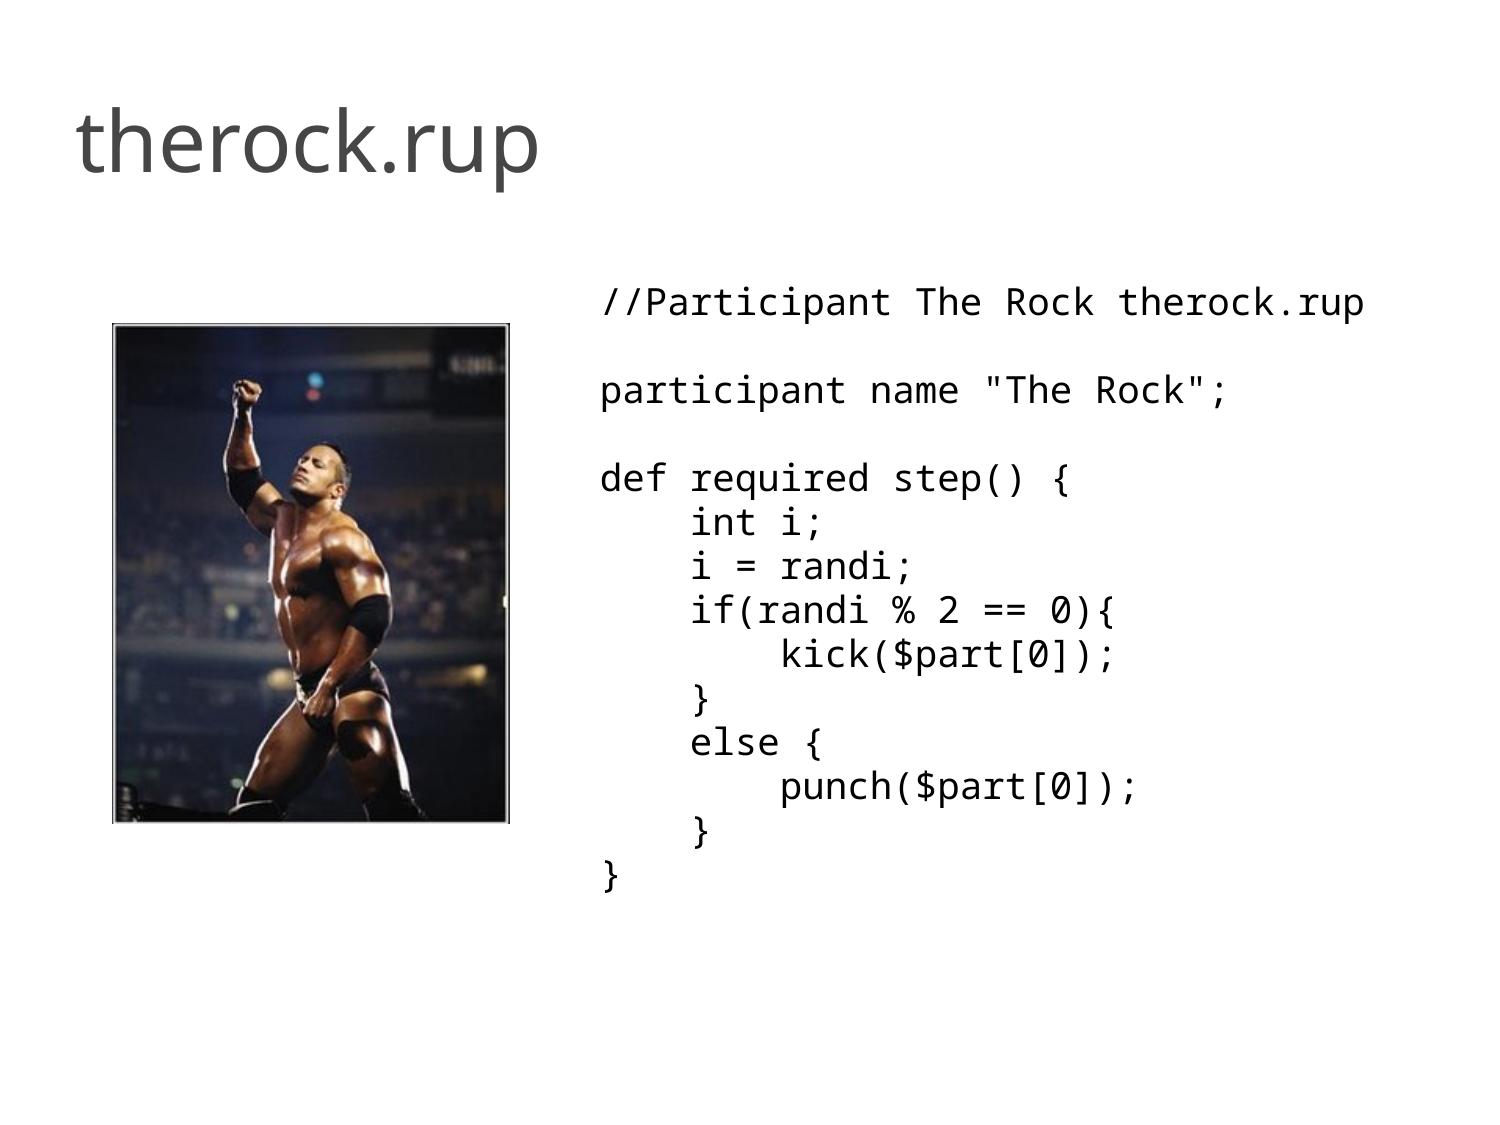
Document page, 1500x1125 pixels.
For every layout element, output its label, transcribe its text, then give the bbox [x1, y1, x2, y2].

title therock.rup [75, 52, 1425, 226]
text_box //Participant The Rock therock.rup participant name "The Rock"; def required step() { int i; i = randi; if(randi % 2 == 0){ kick($part[0]); } else { punch($part[0]); } } [525, 272, 1426, 1015]
picture [112, 323, 510, 824]
